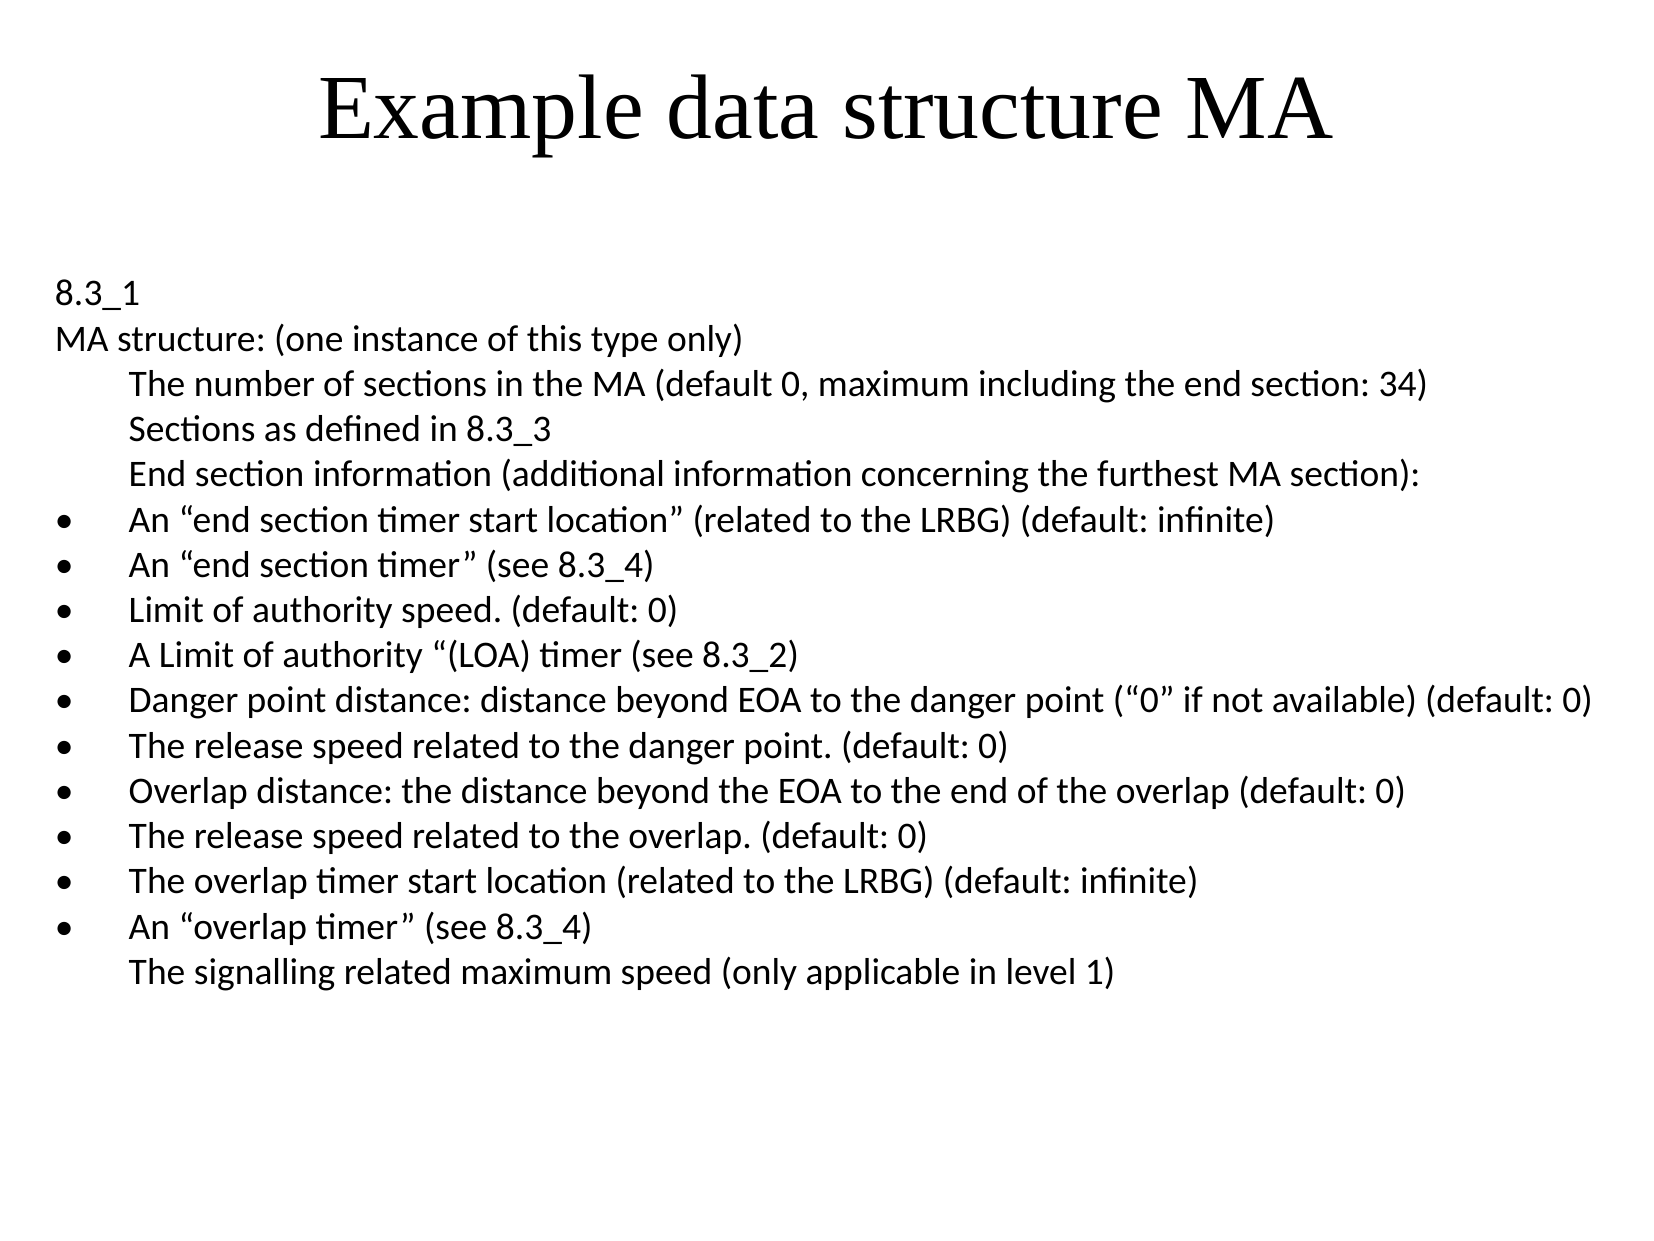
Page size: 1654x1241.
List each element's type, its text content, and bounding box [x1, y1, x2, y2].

text_box 8.3_1 MA structure: (one instance of this type only) The number of sections in the MA (default 0, maximum including the end section: 34) Sections as defined in 8.3_3 End section information (additional information concerning the furthest MA section): • An “end section timer start location” (related to the LRBG) (default: infinite) • An “end section timer” (see 8.3_4) • Limit of authority speed. (default: 0) • A Limit of authority “(LOA) timer (see 8.3_2) • Danger point distance: distance beyond EOA to the danger point (“0” if not available) (default: 0) • The release speed related to the danger point. (default: 0) • Overlap distance: the distance beyond the EOA to the end of the overlap (default: 0) • The release speed related to the overlap. (default: 0) • The overlap timer start location (related to the LRBG) (default: infinite) • An “overlap timer” (see 8.3_4) The signalling related maximum speed (only applicable in level 1) [40, 262, 1615, 1193]
title Example data structure MA [82, 49, 1571, 166]
